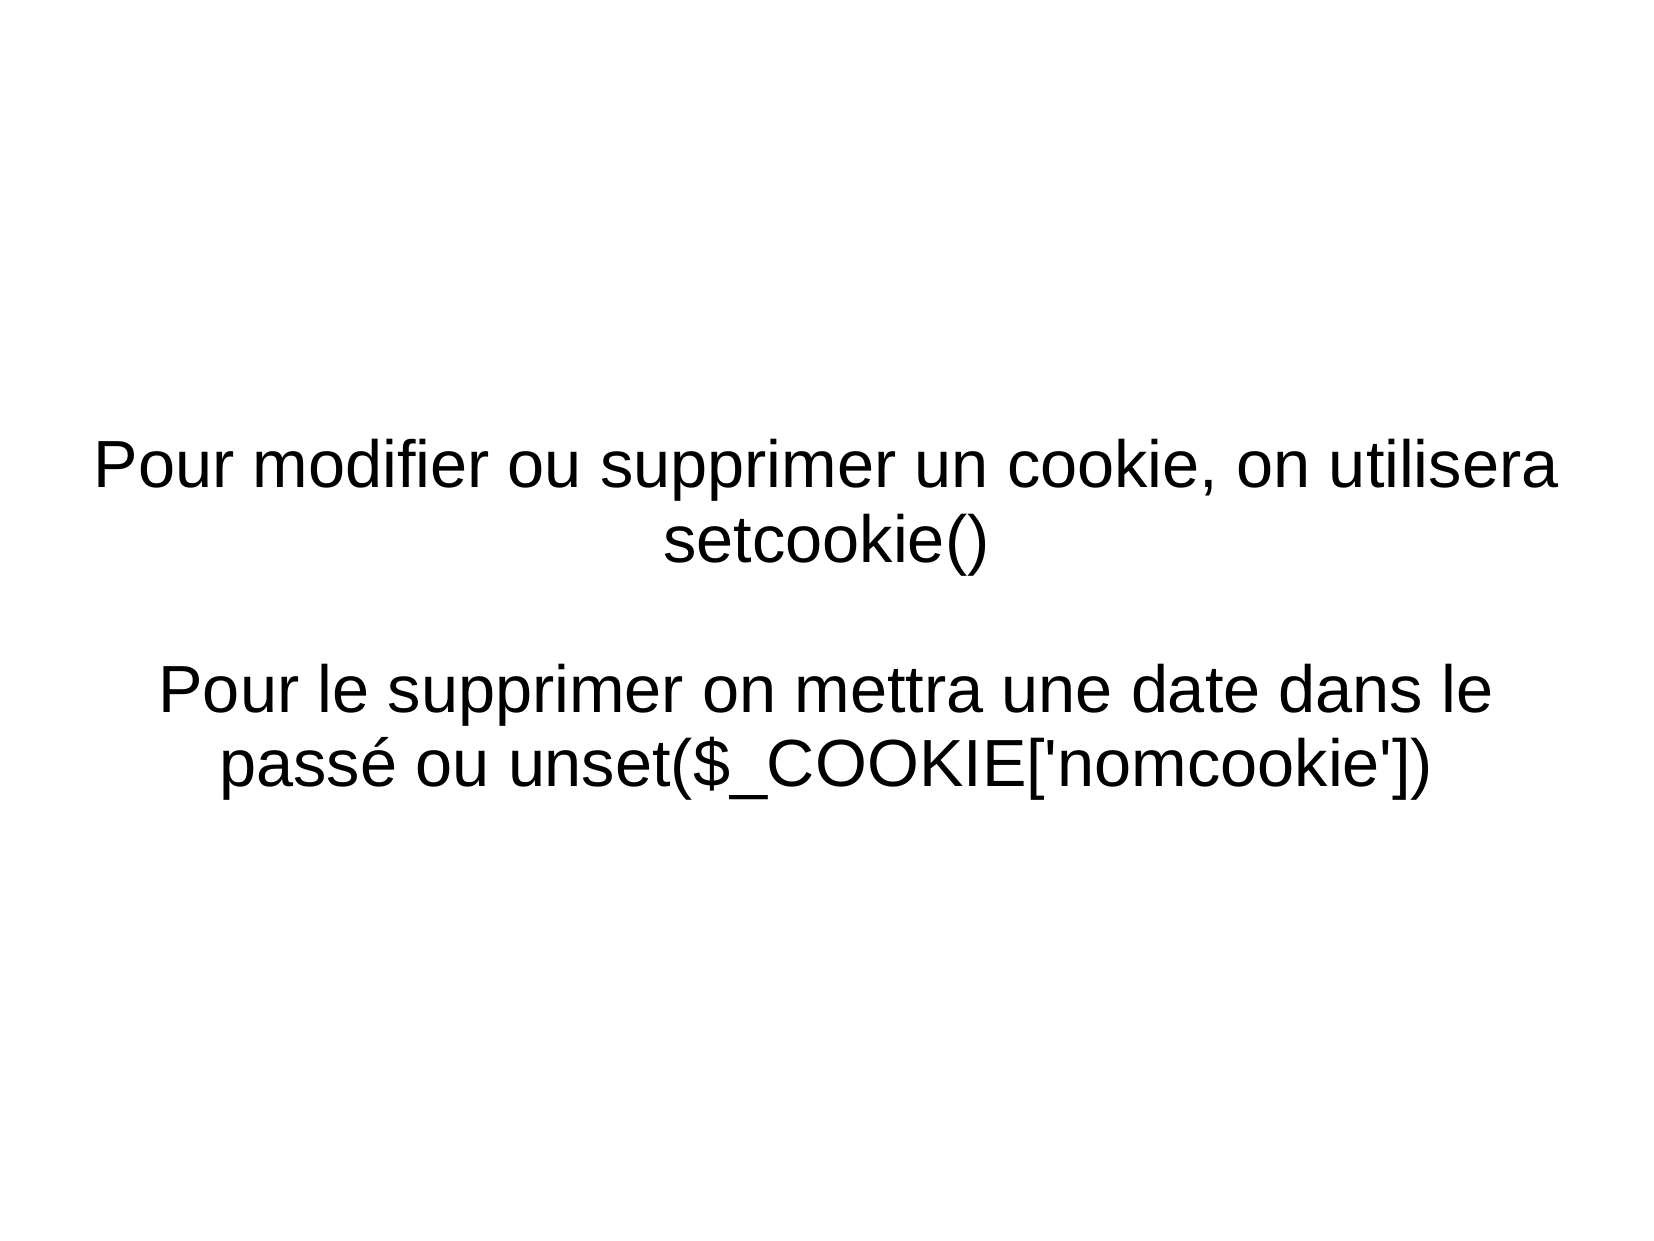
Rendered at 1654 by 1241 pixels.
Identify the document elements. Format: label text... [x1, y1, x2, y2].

subtitle Pour modifier ou supprimer un cookie, on utilisera setcookie() Pour le supprimer on mettra une date dans le passé ou unset($_COOKIE['nomcookie']) [82, 47, 1571, 1182]
